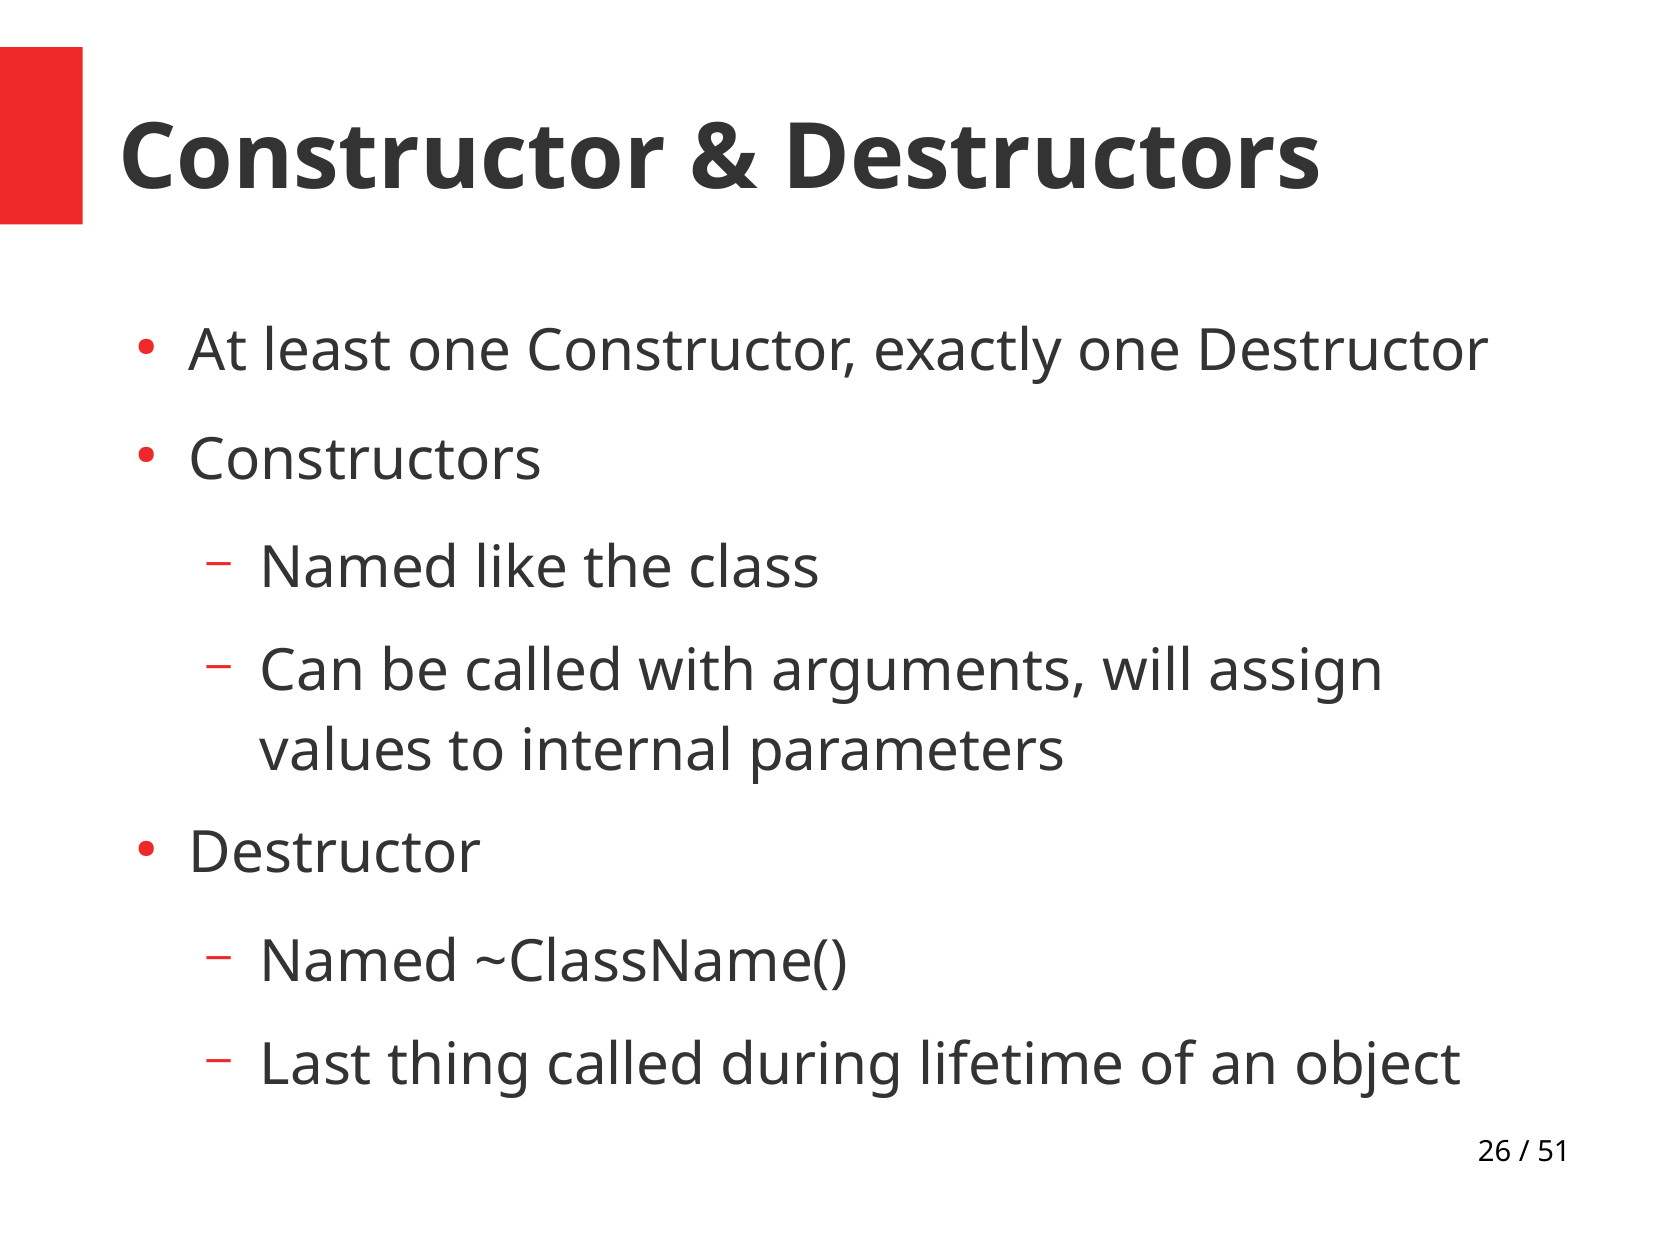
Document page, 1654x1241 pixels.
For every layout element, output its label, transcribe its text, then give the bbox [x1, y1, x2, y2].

title Constructor & Destructors [118, 49, 1571, 257]
list At least one Constructor, exactly one Destructor Constructors Named like the class Can be called with arguments, will assign values to internal parameters Destructor Named ~ClassName() Last thing called during lifetime of an object [118, 308, 1536, 1028]
